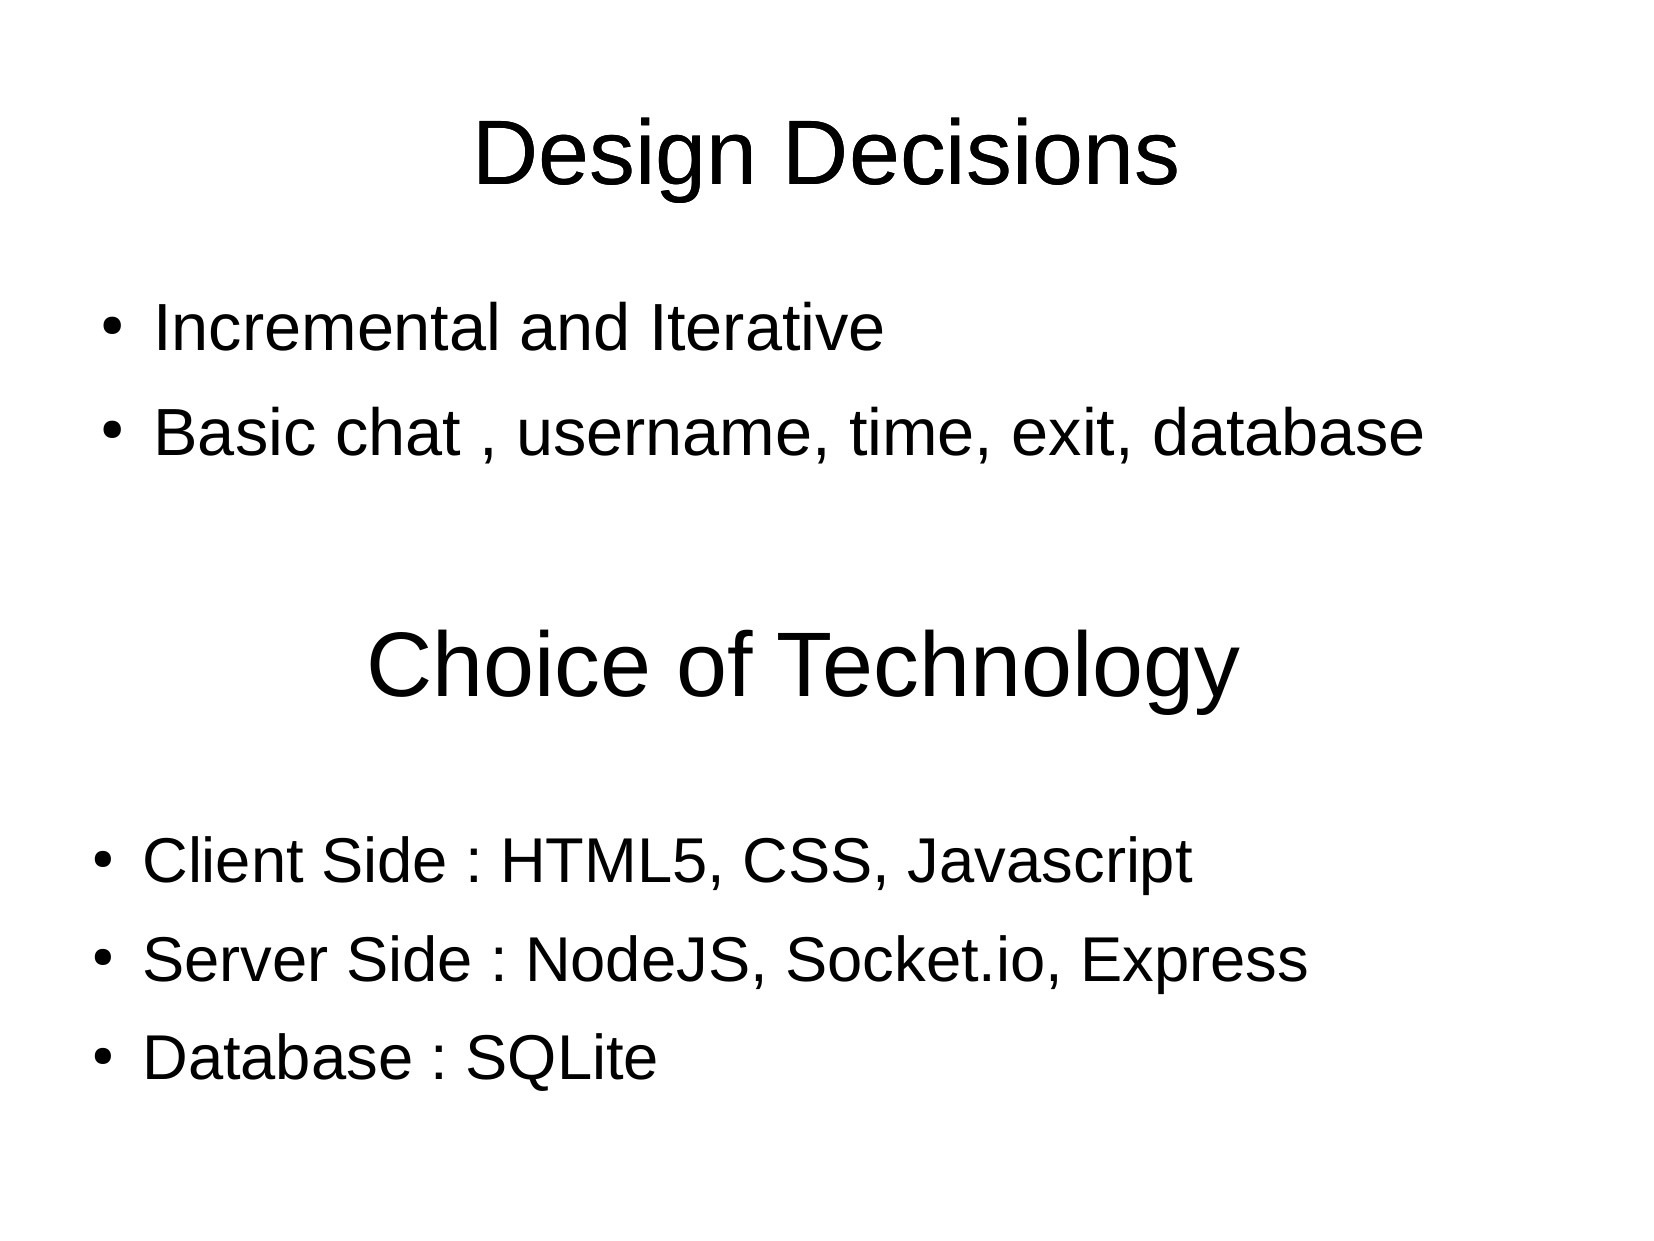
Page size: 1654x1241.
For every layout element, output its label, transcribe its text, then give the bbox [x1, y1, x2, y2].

title Design Decisions [82, 49, 1571, 257]
title Choice of Technology [60, 560, 1549, 768]
list Incremental and Iterative Basic chat , username, time, exit, database [82, 290, 1571, 561]
list Client Side : HTML5, CSS, Javascript Server Side : NodeJS, Socket.io, Express Database : SQLite [75, 825, 1564, 1096]
